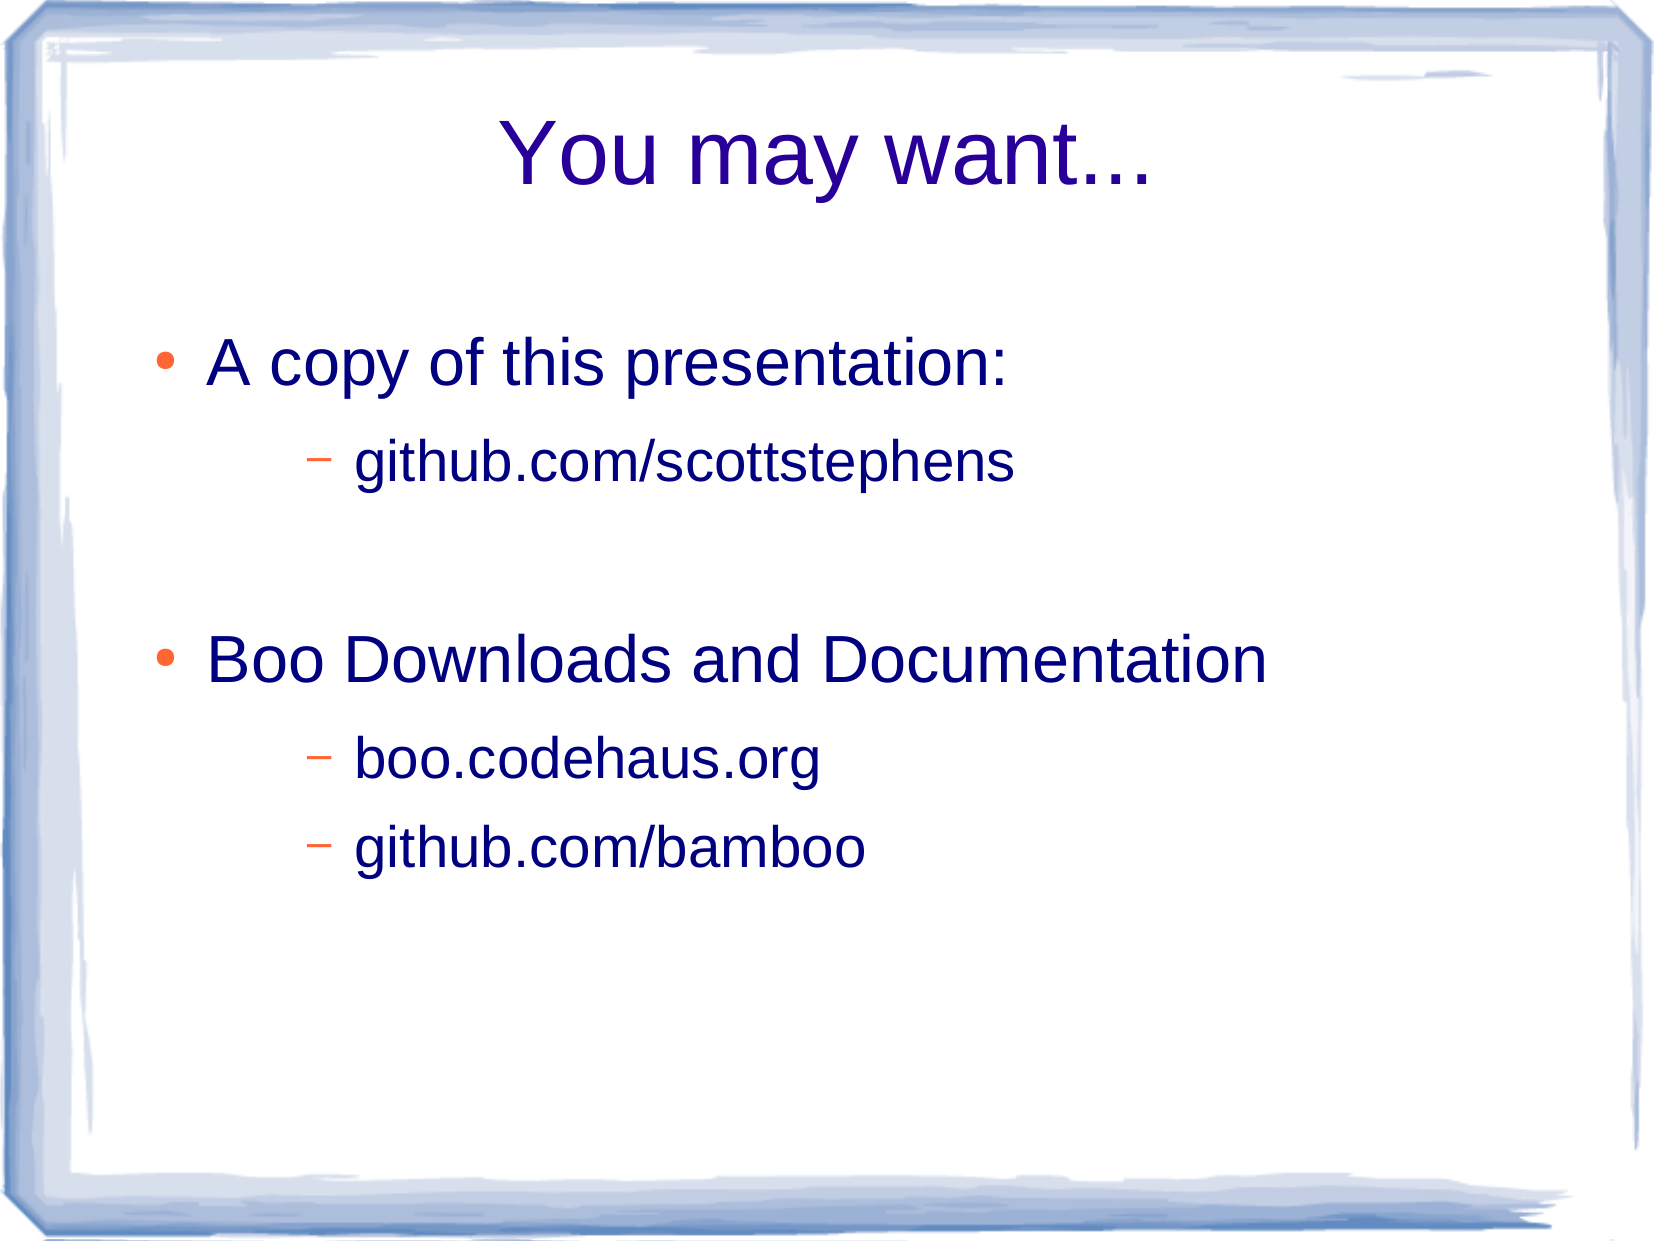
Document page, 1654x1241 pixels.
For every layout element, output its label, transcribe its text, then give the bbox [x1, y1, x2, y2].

list A copy of this presentation: github.com/scottstephens Boo Downloads and Documentation boo.codehaus.org github.com/bamboo [118, 324, 1571, 1004]
picture [0, 0, 1654, 1241]
title You may want... [82, 49, 1571, 257]
